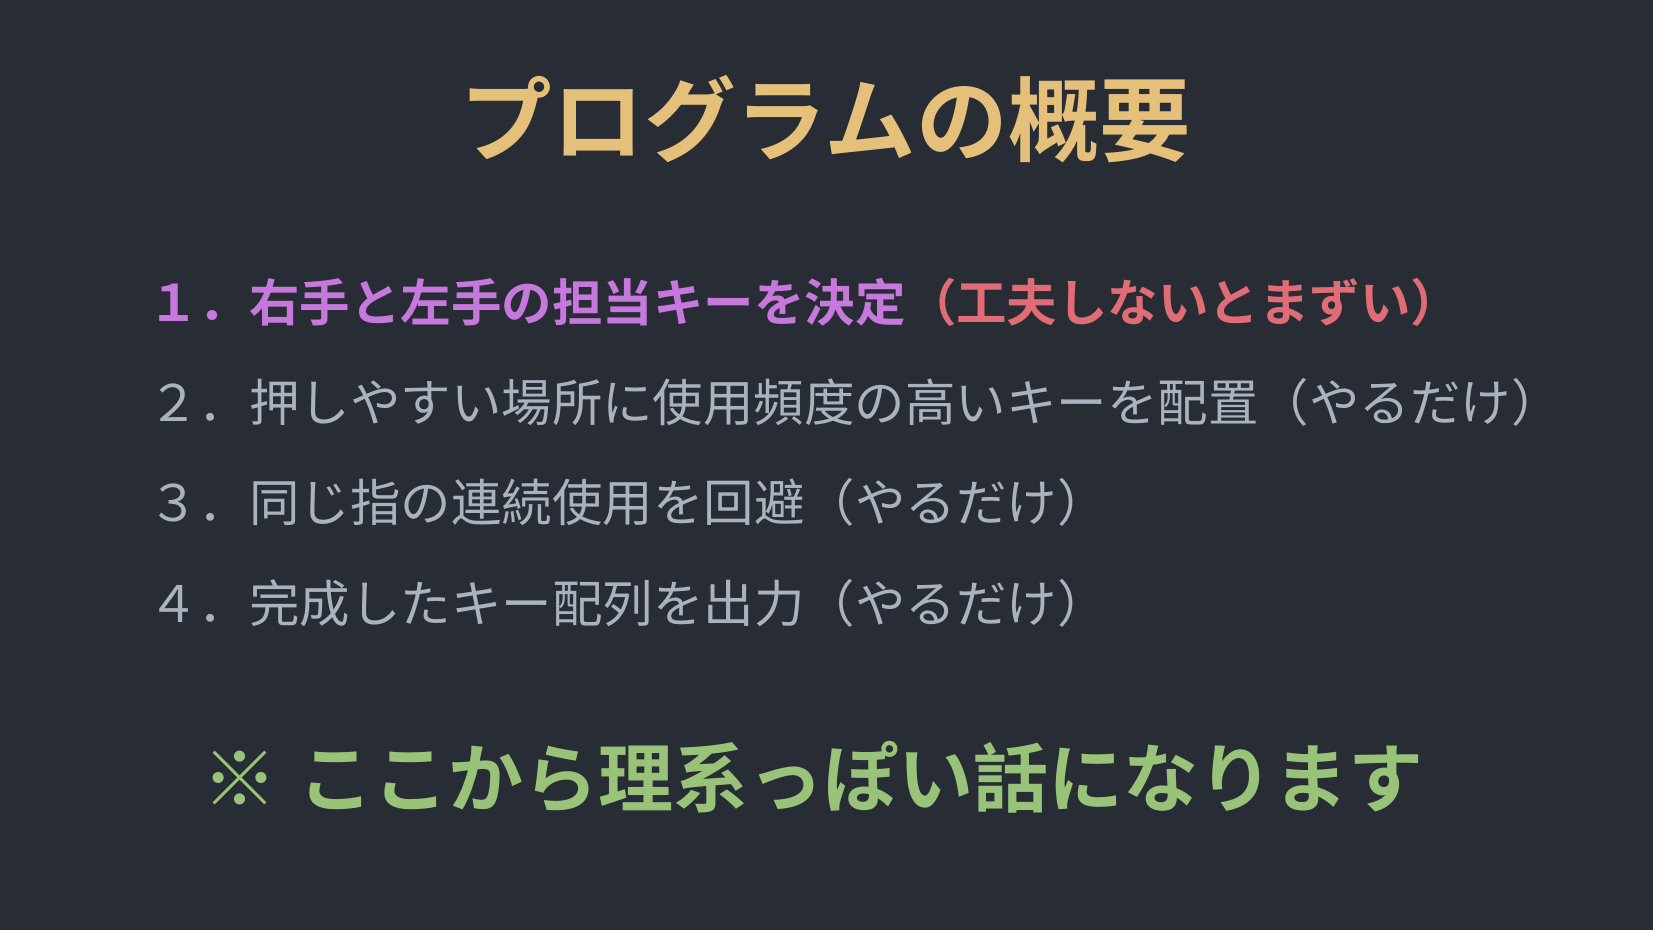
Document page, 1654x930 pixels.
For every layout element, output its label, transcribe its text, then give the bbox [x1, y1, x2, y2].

list １．右手と左手の担当キーを決定（工夫しないとまずい） ２．押しやすい場所に使用頻度の高いキーを配置（やるだけ） ３．同じ指の連続使用を回避（やるだけ） ４．完成したキー配列を出力（やるだけ） [82, 262, 1571, 683]
title プログラムの概要 [82, 37, 1571, 193]
text_box ※ここから理系っぽい話になります [187, 712, 1463, 863]
